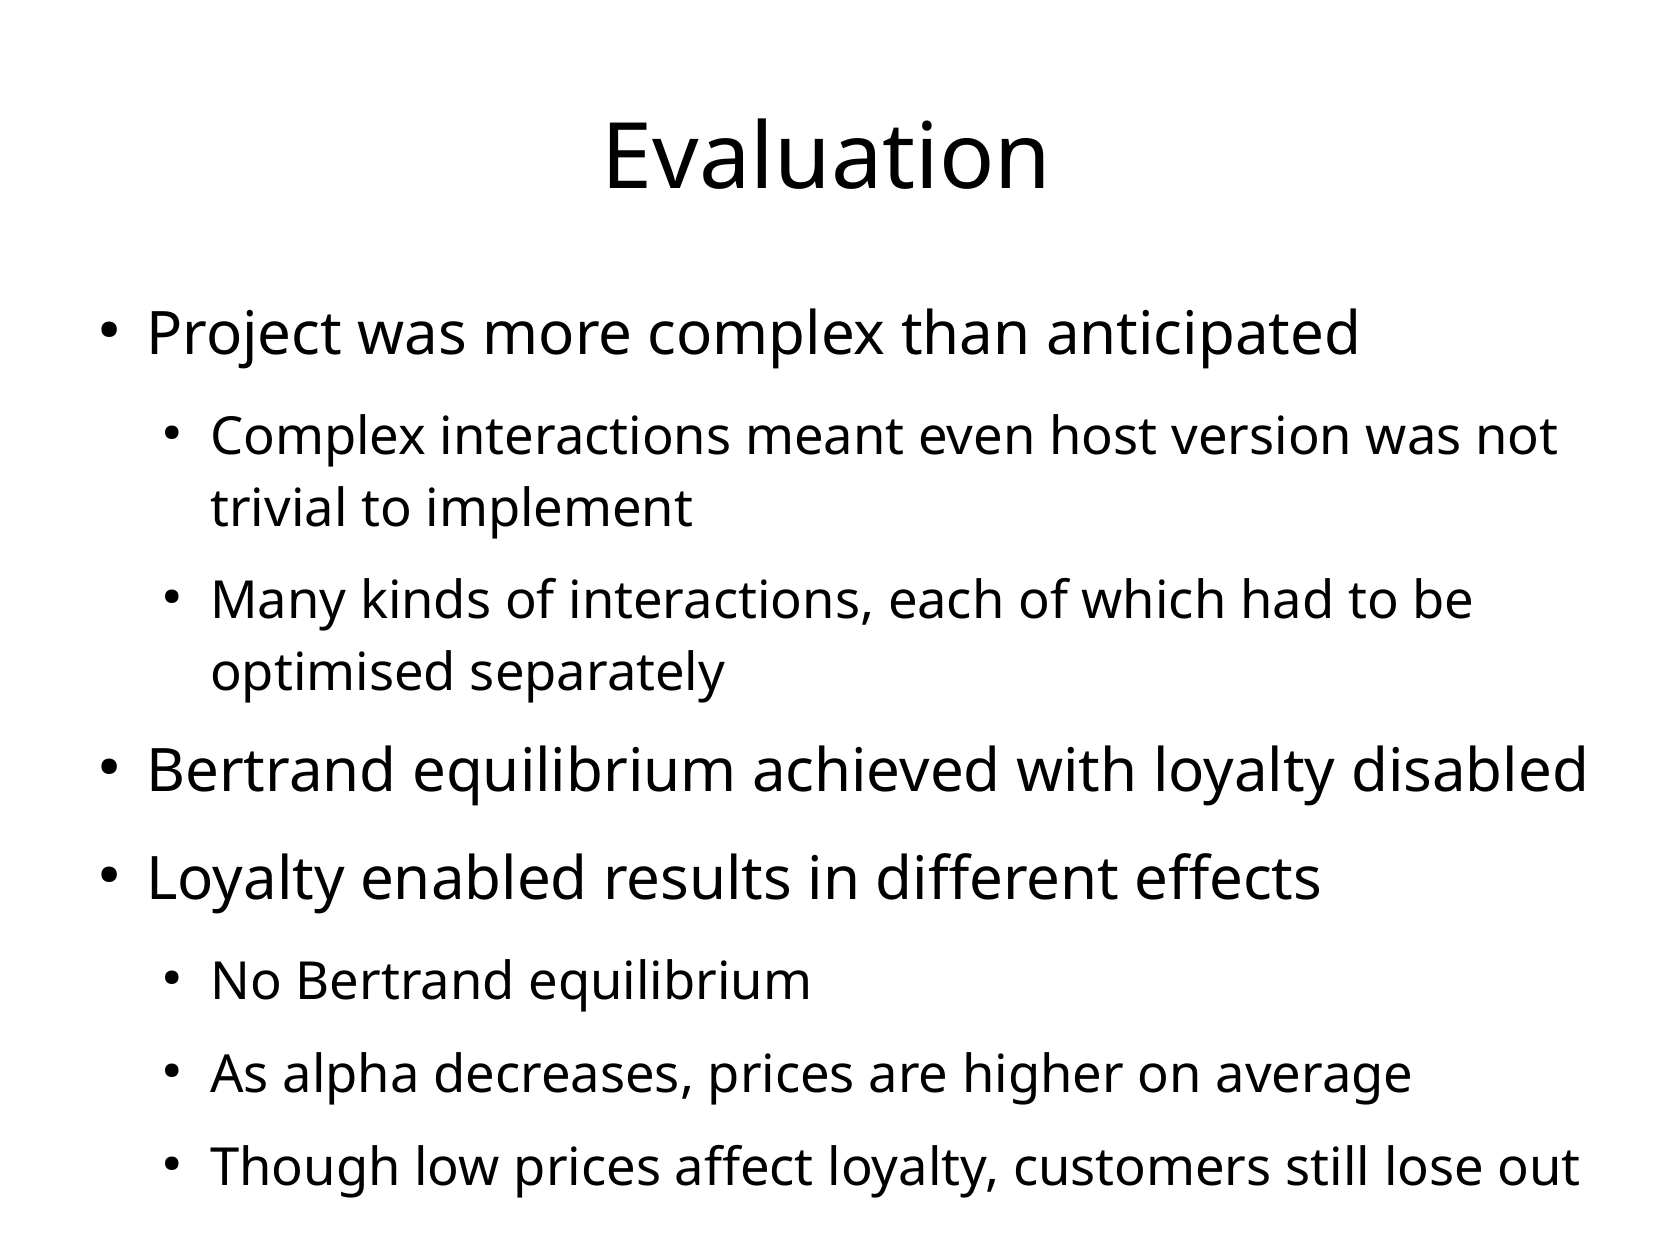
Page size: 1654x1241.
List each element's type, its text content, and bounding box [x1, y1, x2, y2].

list Project was more complex than anticipated Complex interactions meant even host version was not trivial to implement Many kinds of interactions, each of which had to be optimised separately Bertrand equilibrium achieved with loyalty disabled Loyalty enabled results in different effects No Bertrand equilibrium As alpha decreases, prices are higher on average Though low prices affect loyalty, customers still lose out [82, 290, 1595, 1217]
title Evaluation [82, 49, 1571, 257]
